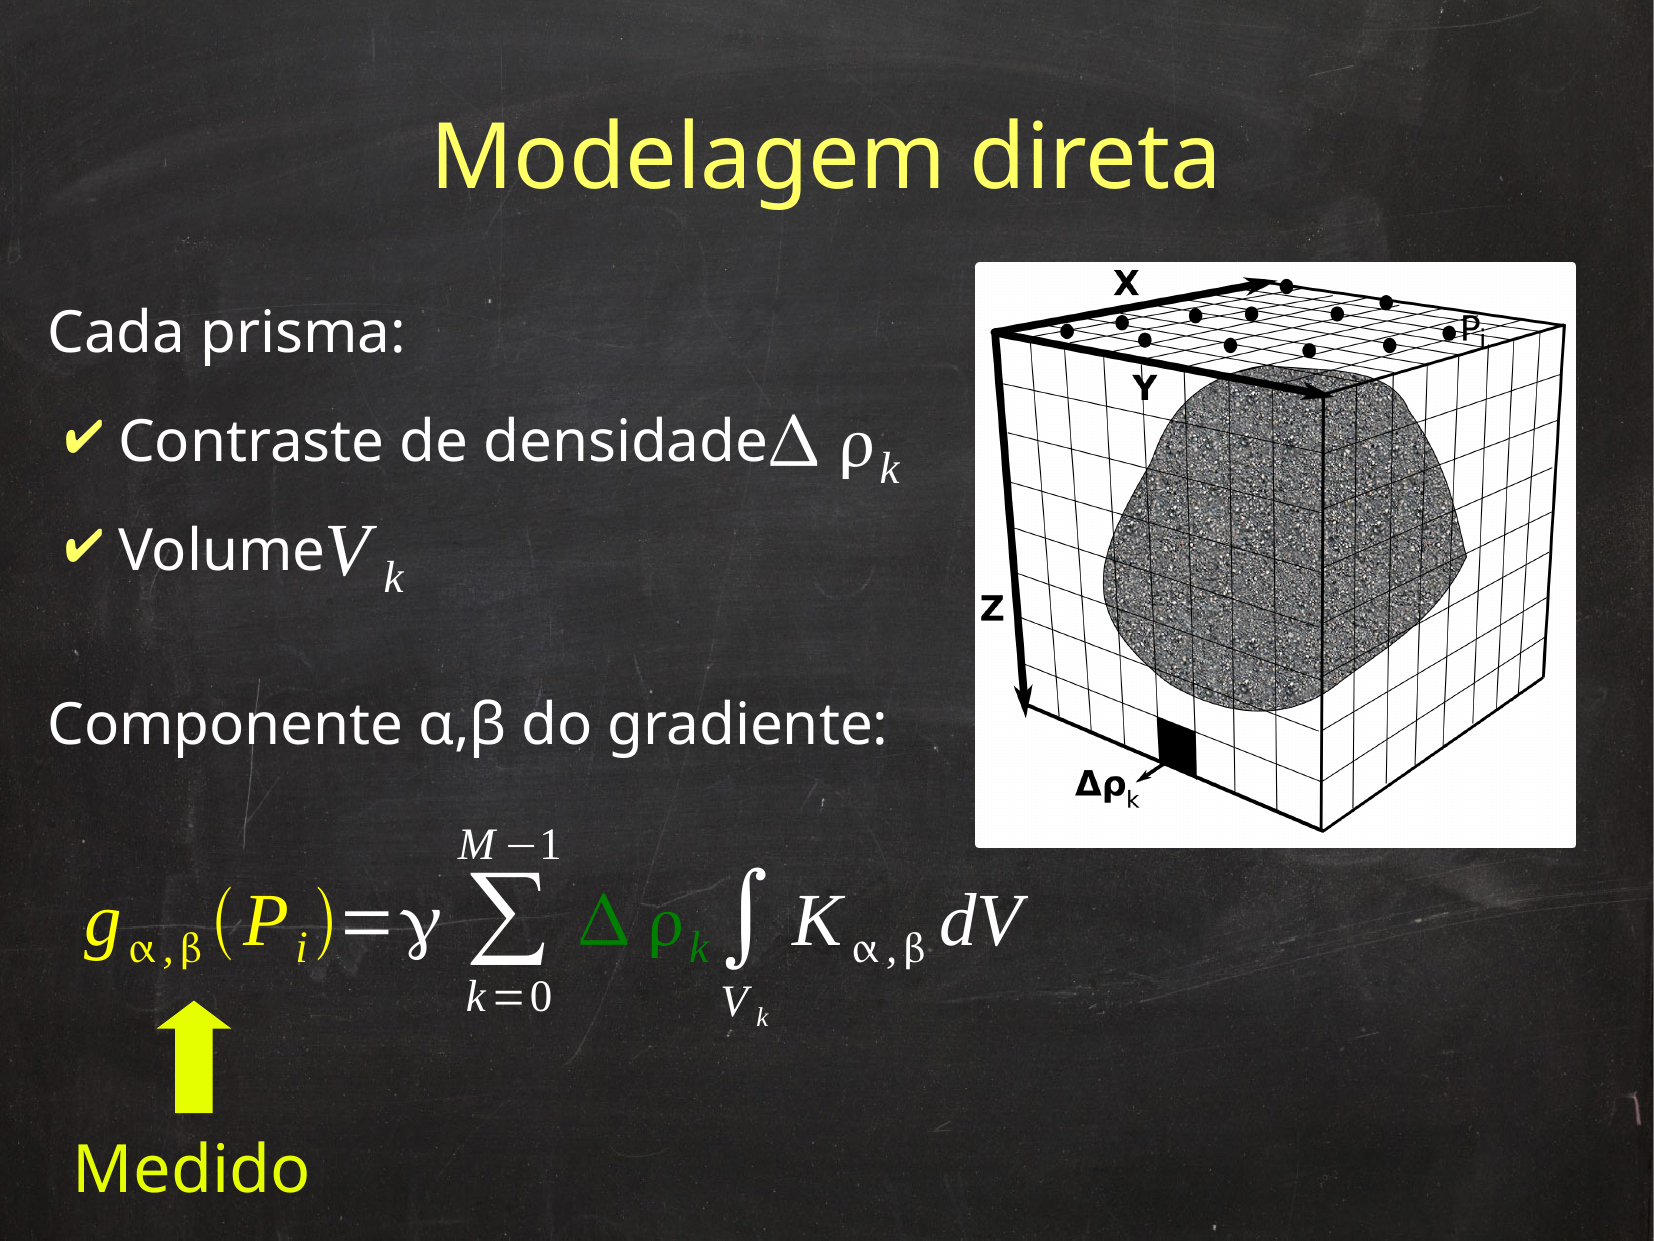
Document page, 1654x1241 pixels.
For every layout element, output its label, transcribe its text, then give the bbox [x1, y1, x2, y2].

chart [762, 399, 906, 494]
list Cada prisma: Contraste de densidade Volume Componente α,β do gradiente: [47, 290, 1536, 1238]
chart [317, 508, 410, 603]
picture [0, 0, 1654, 1241]
text_box [156, 1000, 232, 1114]
list Medido [8, 1121, 376, 1241]
chart [72, 819, 1028, 1033]
title Modelagem direta [82, 56, 1571, 250]
